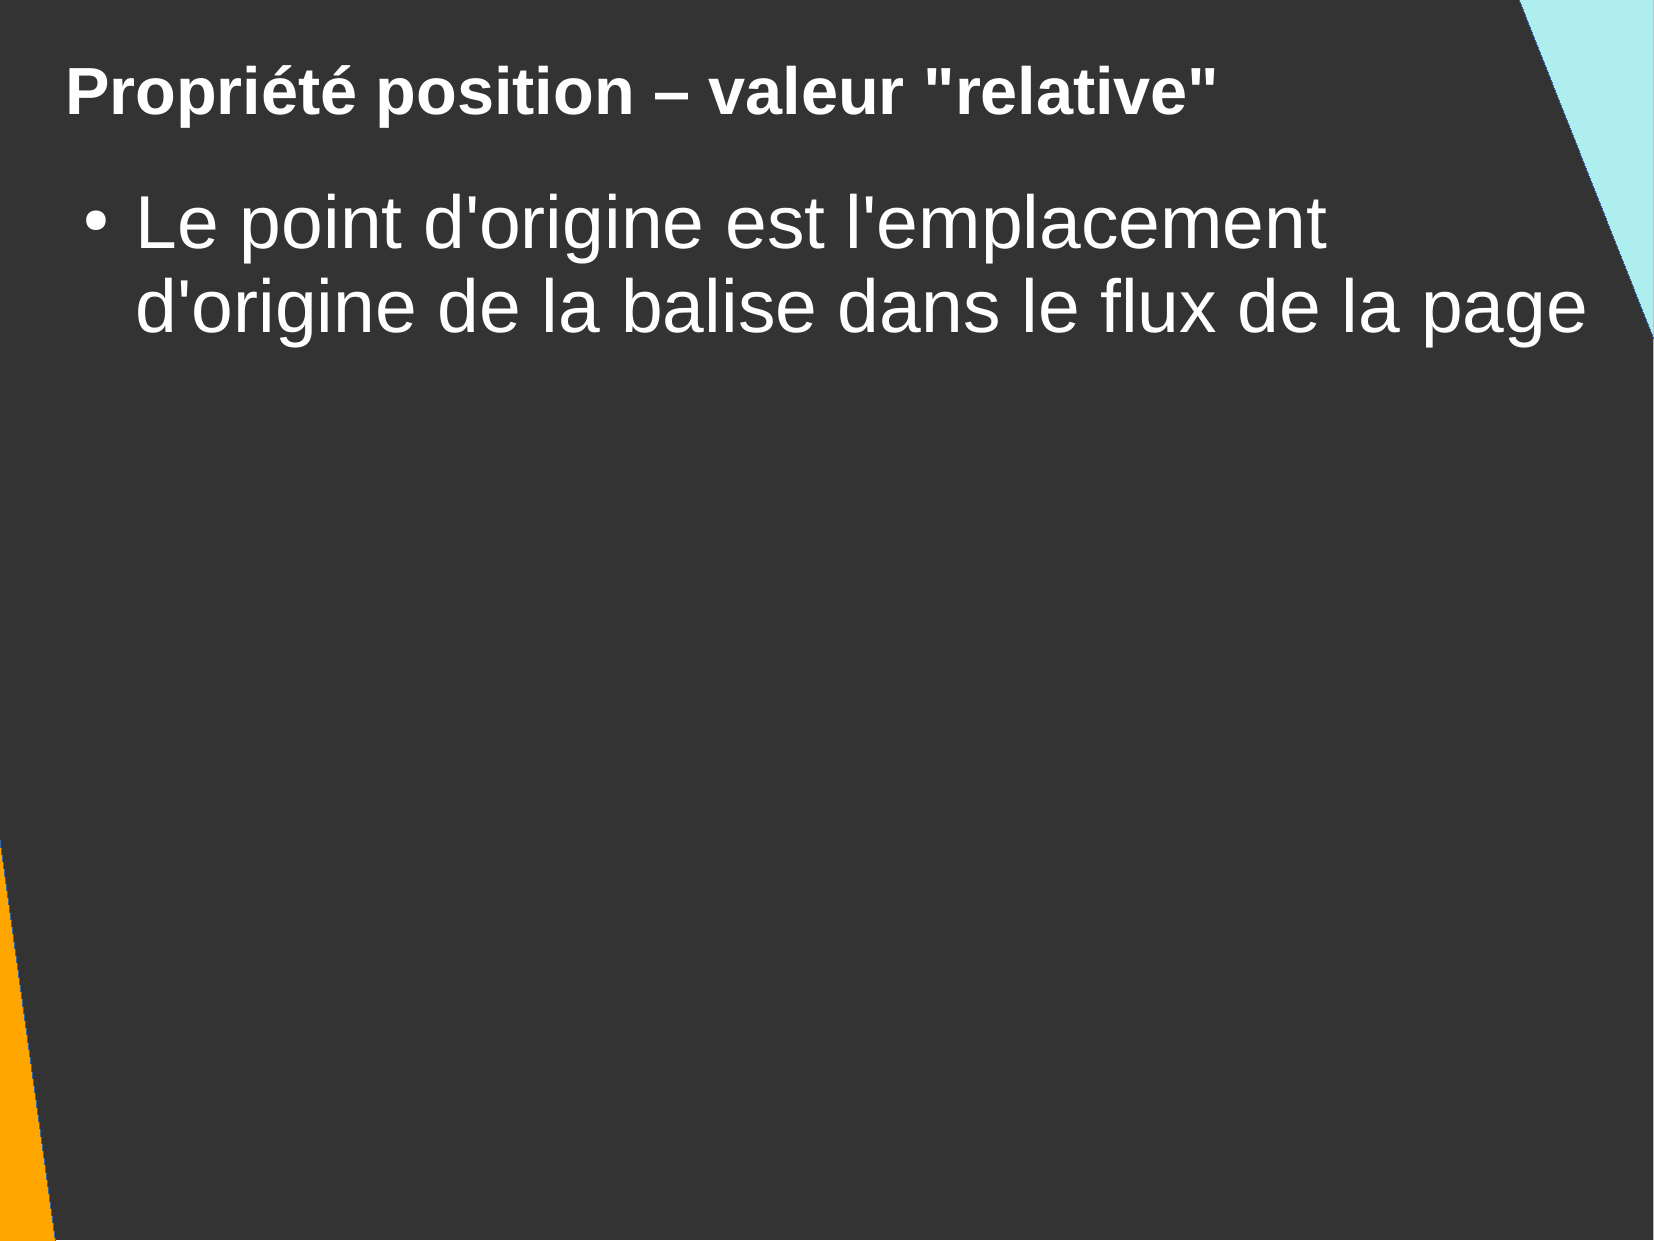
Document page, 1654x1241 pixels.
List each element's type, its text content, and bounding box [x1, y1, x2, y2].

title Propriété position – valeur "relative" [64, 54, 1553, 135]
list Le point d'origine est l'emplacement d'origine de la balise dans le flux de la page [64, 180, 1604, 402]
text_box [0, 839, 56, 1241]
text_box [1519, 0, 1654, 339]
